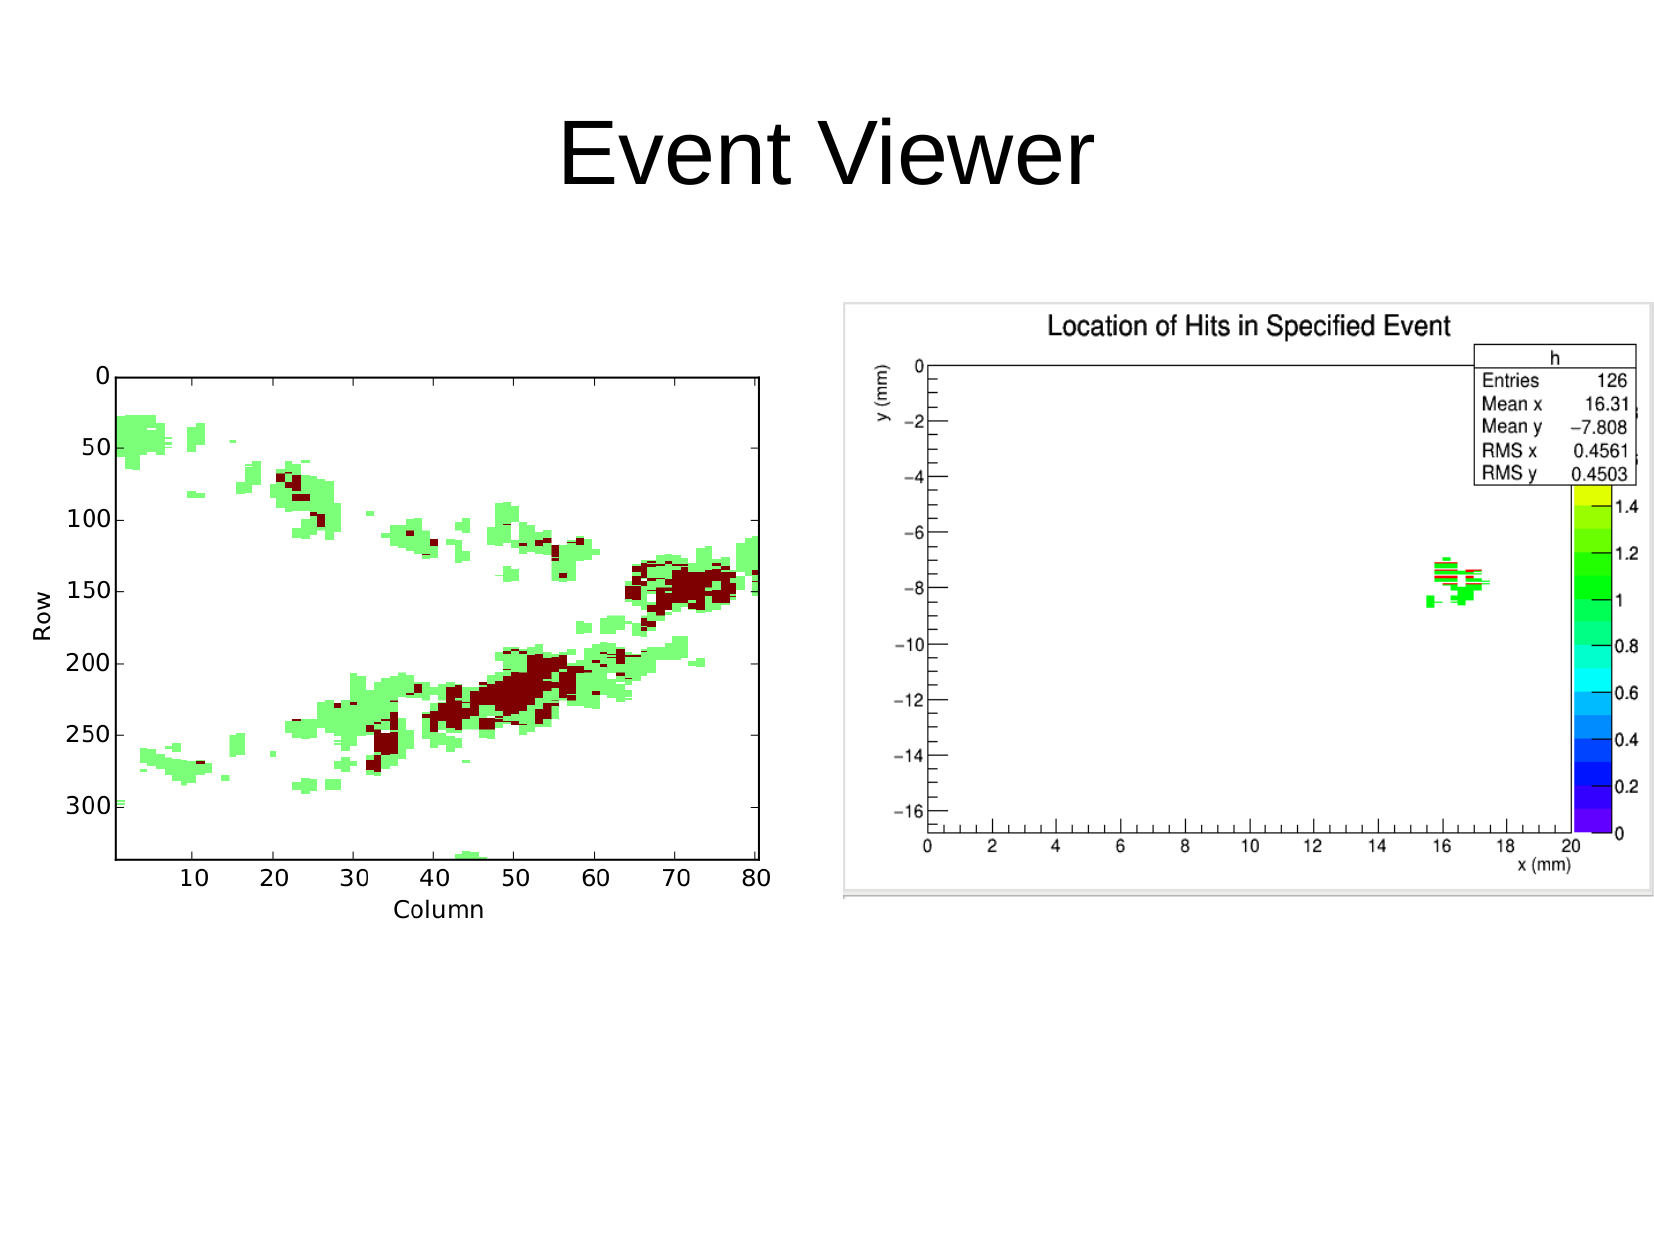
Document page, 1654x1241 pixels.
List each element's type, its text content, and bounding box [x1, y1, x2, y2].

picture [843, 302, 1654, 899]
title Event Viewer [82, 49, 1571, 257]
picture [0, 360, 781, 928]
